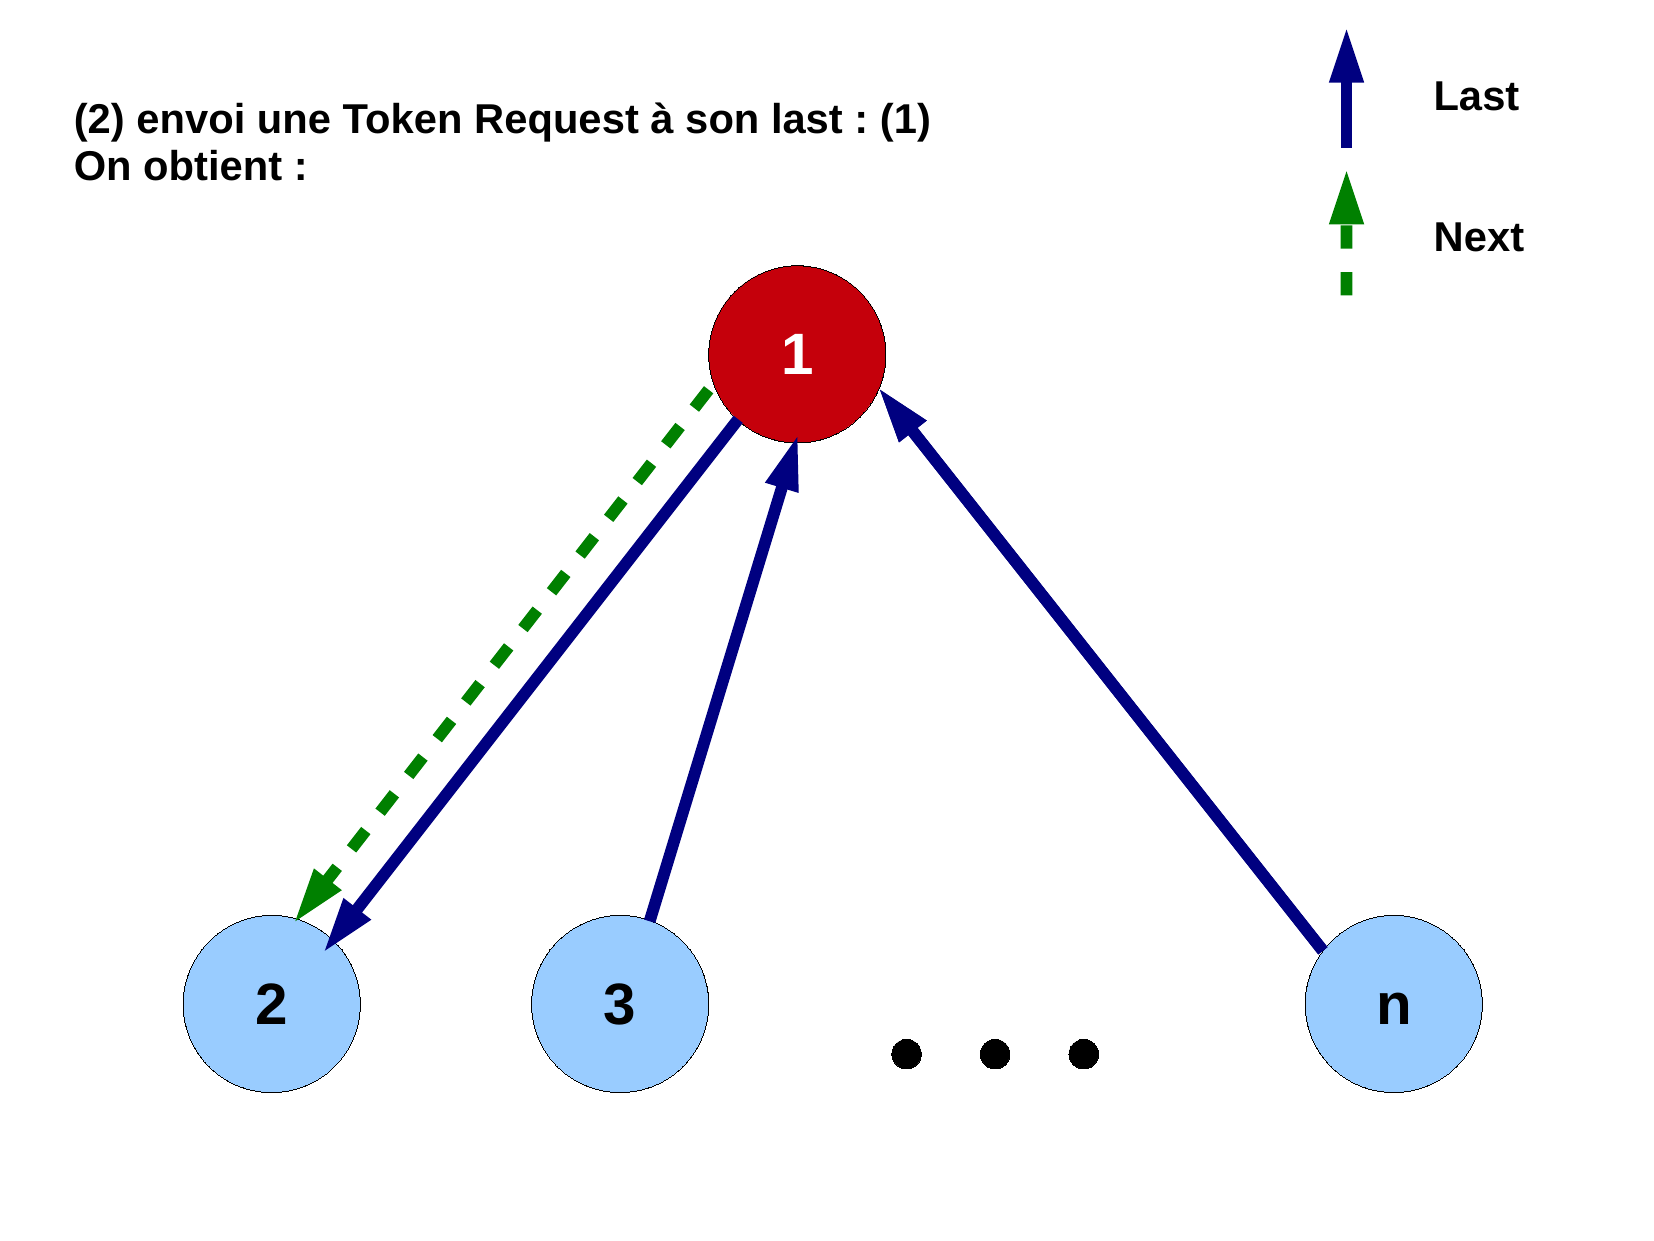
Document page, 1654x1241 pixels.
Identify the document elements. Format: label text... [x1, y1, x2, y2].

text_box n [1305, 915, 1483, 1093]
text_box 3 [531, 915, 709, 1093]
text_box [1068, 1039, 1099, 1069]
text_box [891, 1039, 922, 1069]
text_box Last [1418, 64, 1535, 127]
text_box [980, 1039, 1010, 1069]
text_box (2) envoi une Token Request à son last : (1) On obtient : [59, 88, 1034, 197]
text_box Next [1418, 206, 1540, 268]
text_box 2 [183, 915, 361, 1093]
text_box 1 [708, 265, 886, 443]
